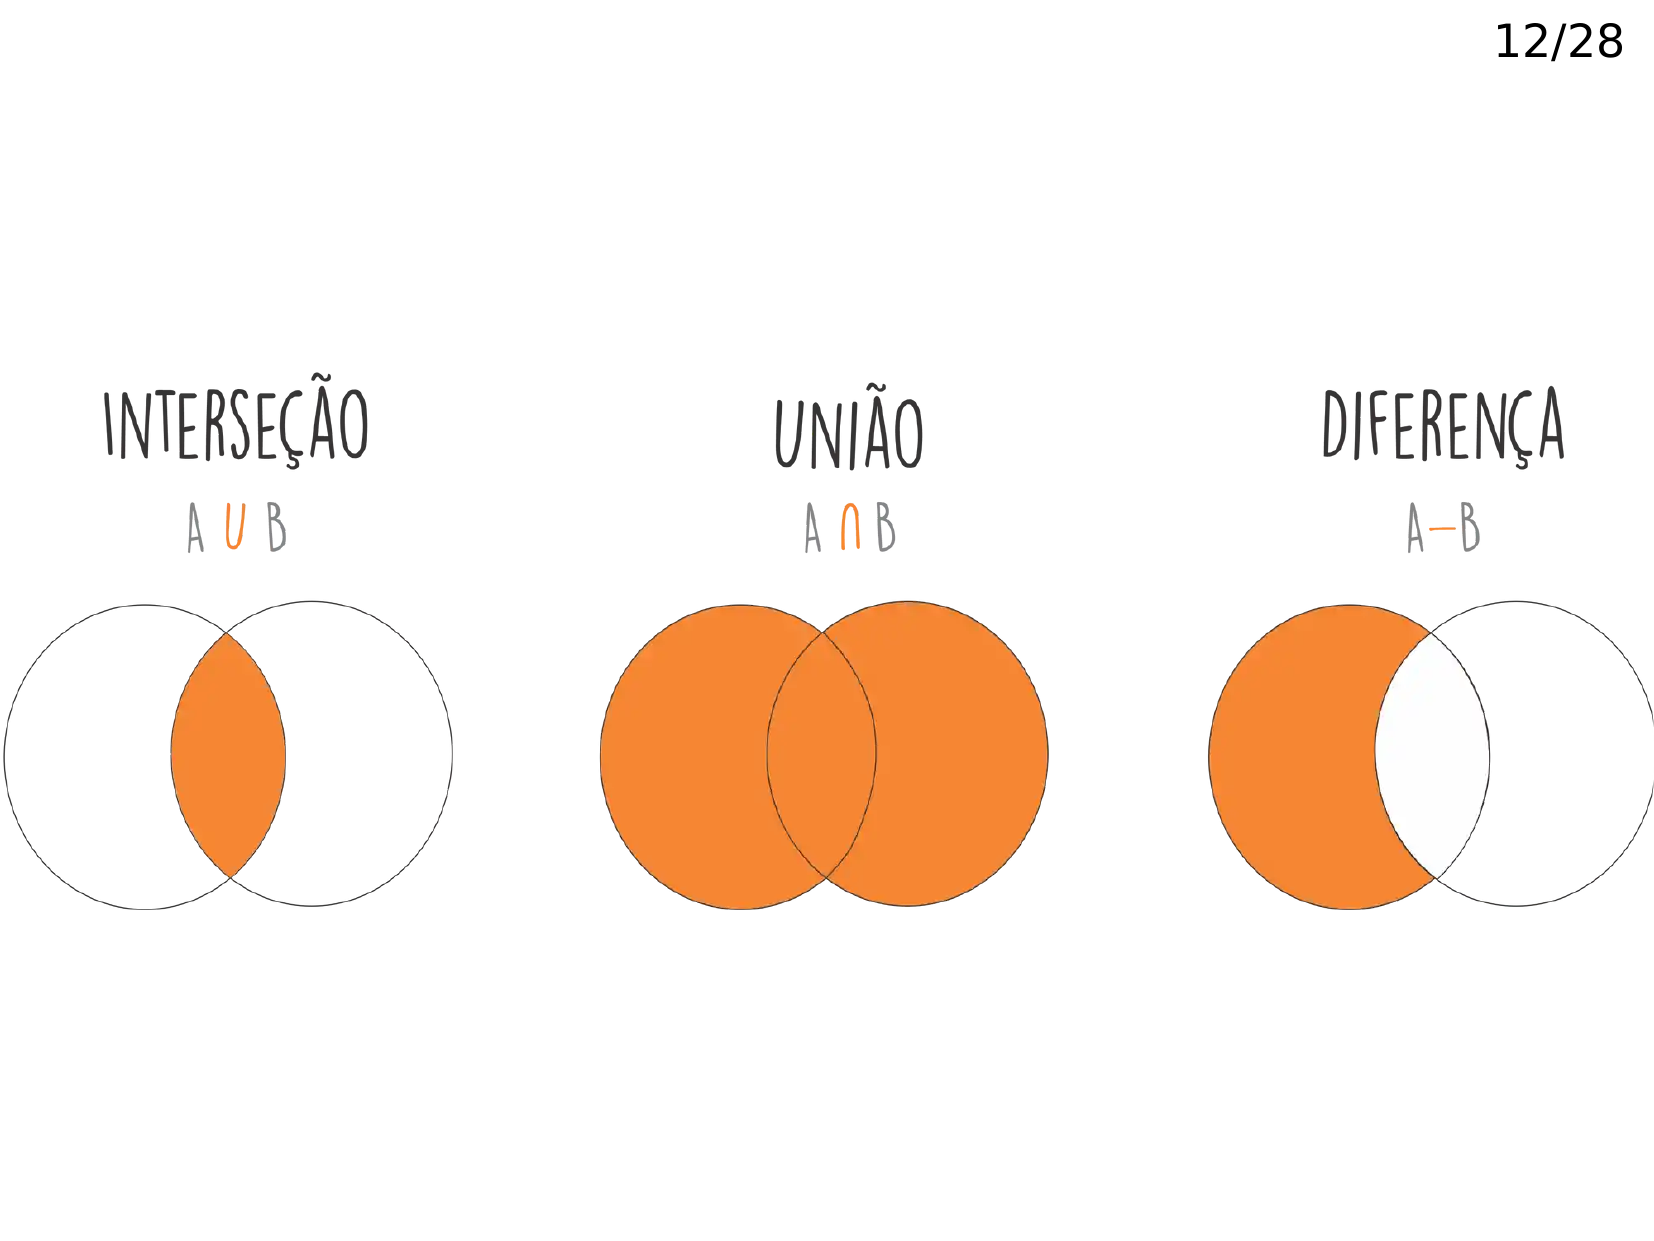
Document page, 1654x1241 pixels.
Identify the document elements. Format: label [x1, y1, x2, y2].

picture [3, 372, 1654, 910]
